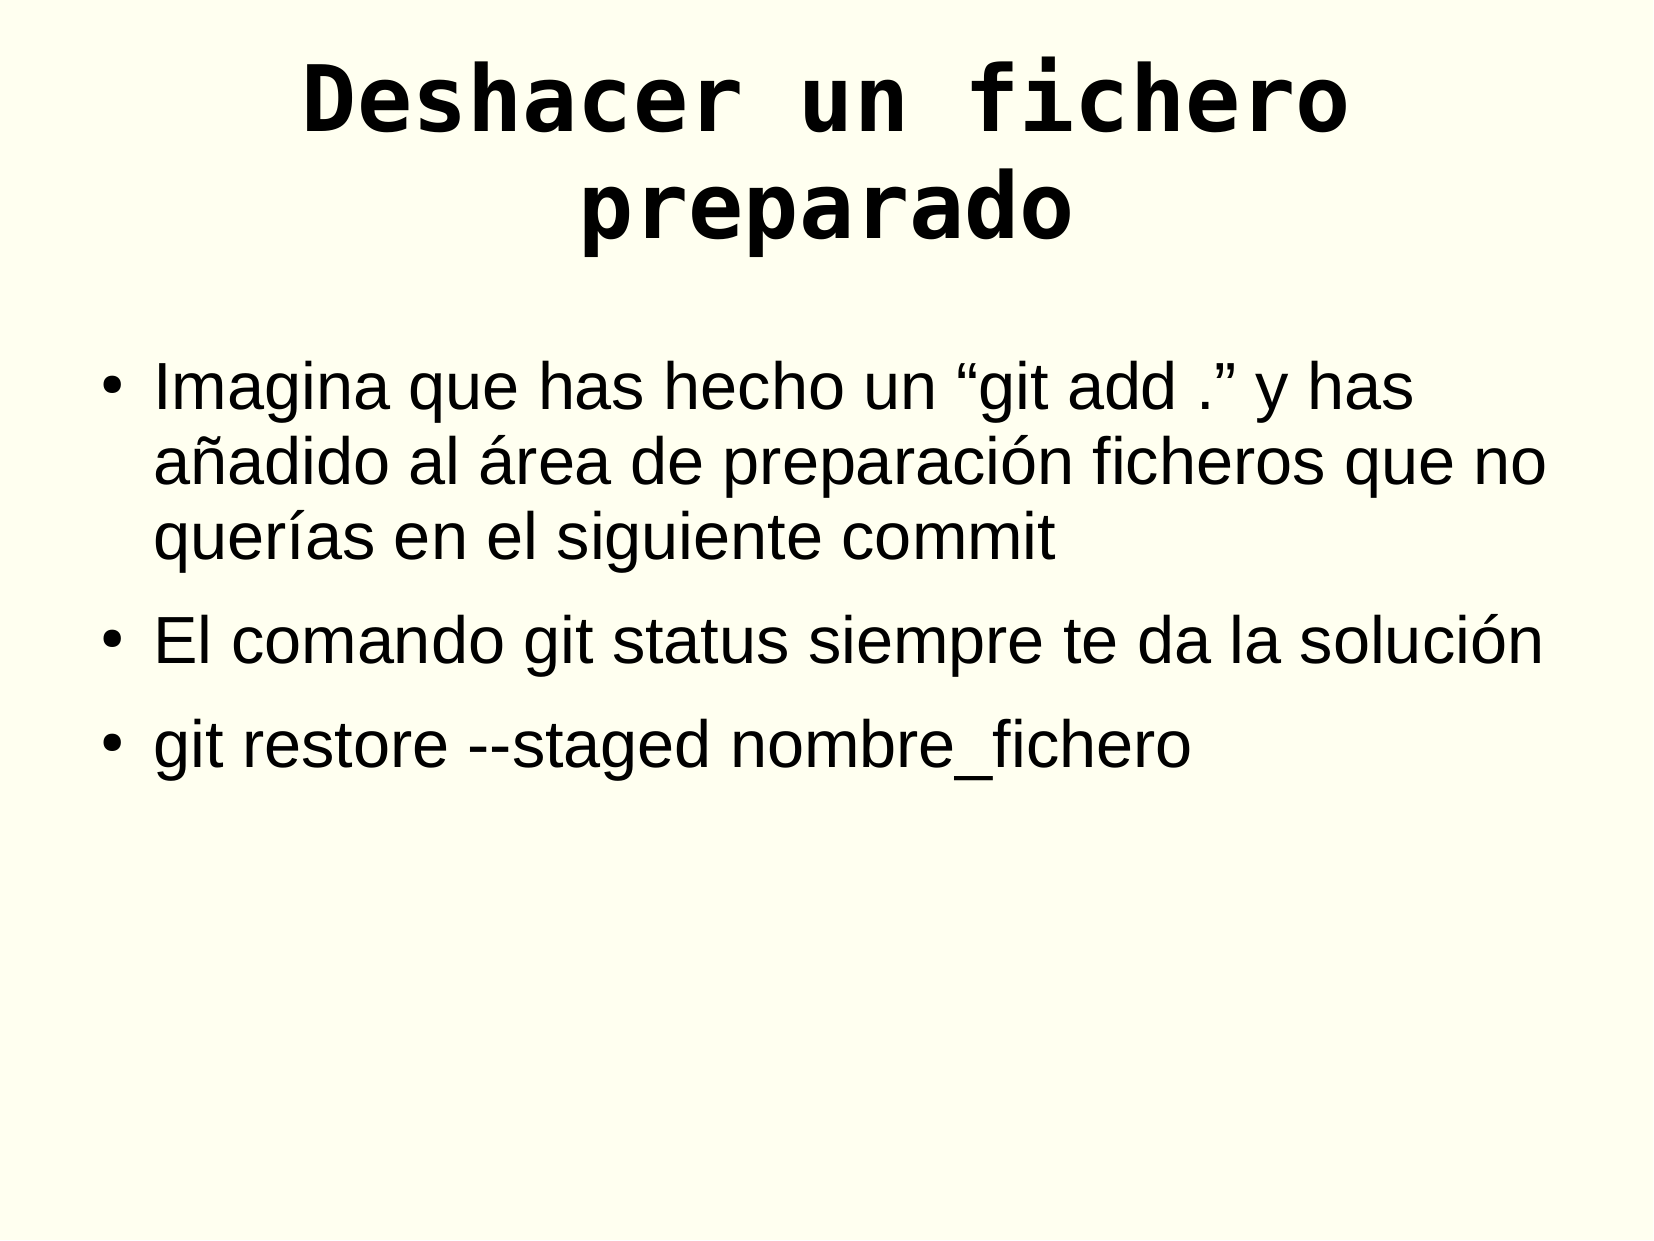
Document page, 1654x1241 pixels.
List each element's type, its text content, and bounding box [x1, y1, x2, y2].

title Deshacer un fichero preparado [82, 45, 1571, 261]
list Imagina que has hecho un “git add .” y has añadido al área de preparación ficheros que no querías en el siguiente commit El comando git status siempre te da la solución git restore --staged nombre_fichero [82, 349, 1571, 1069]
